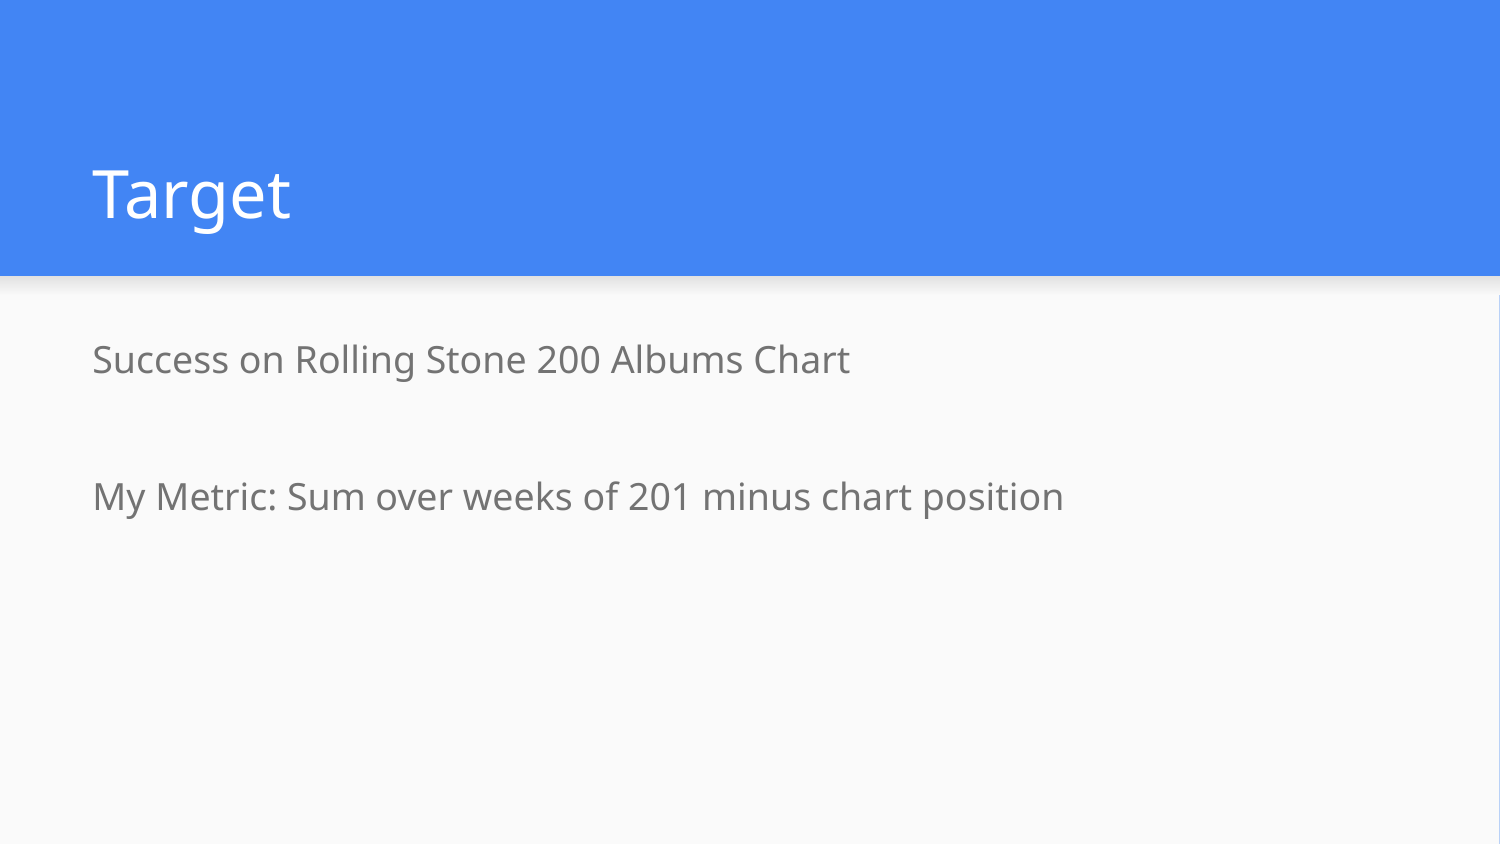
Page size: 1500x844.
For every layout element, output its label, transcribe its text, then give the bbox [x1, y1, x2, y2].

title Target [77, 121, 1427, 248]
list Success on Rolling Stone 200 Albums Chart My Metric: Sum over weeks of 201 minus chart position [77, 314, 1427, 760]
